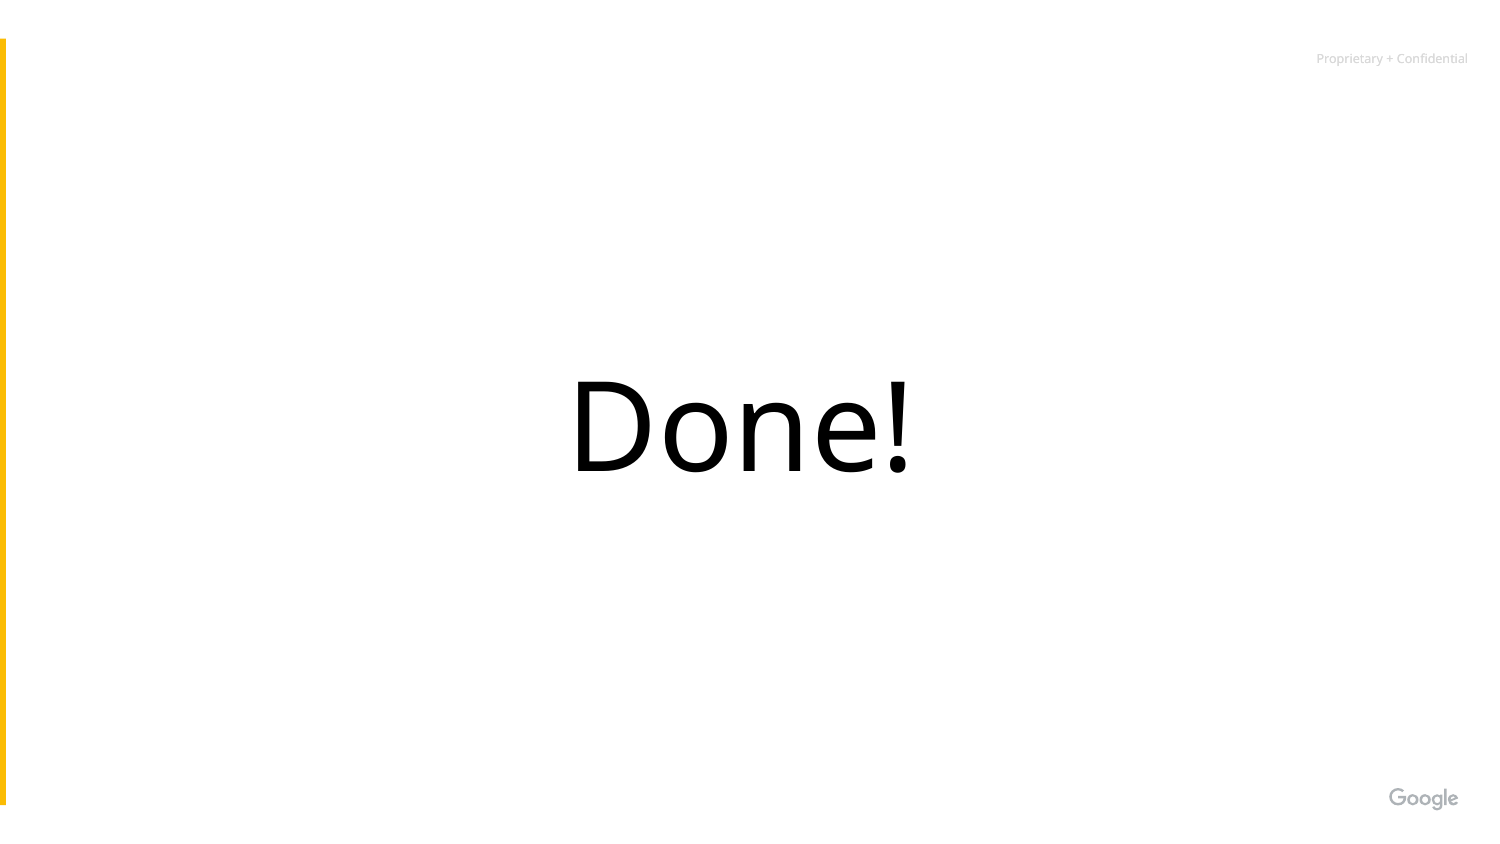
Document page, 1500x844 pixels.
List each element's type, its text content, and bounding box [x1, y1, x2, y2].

text_box Done! [551, 330, 948, 512]
